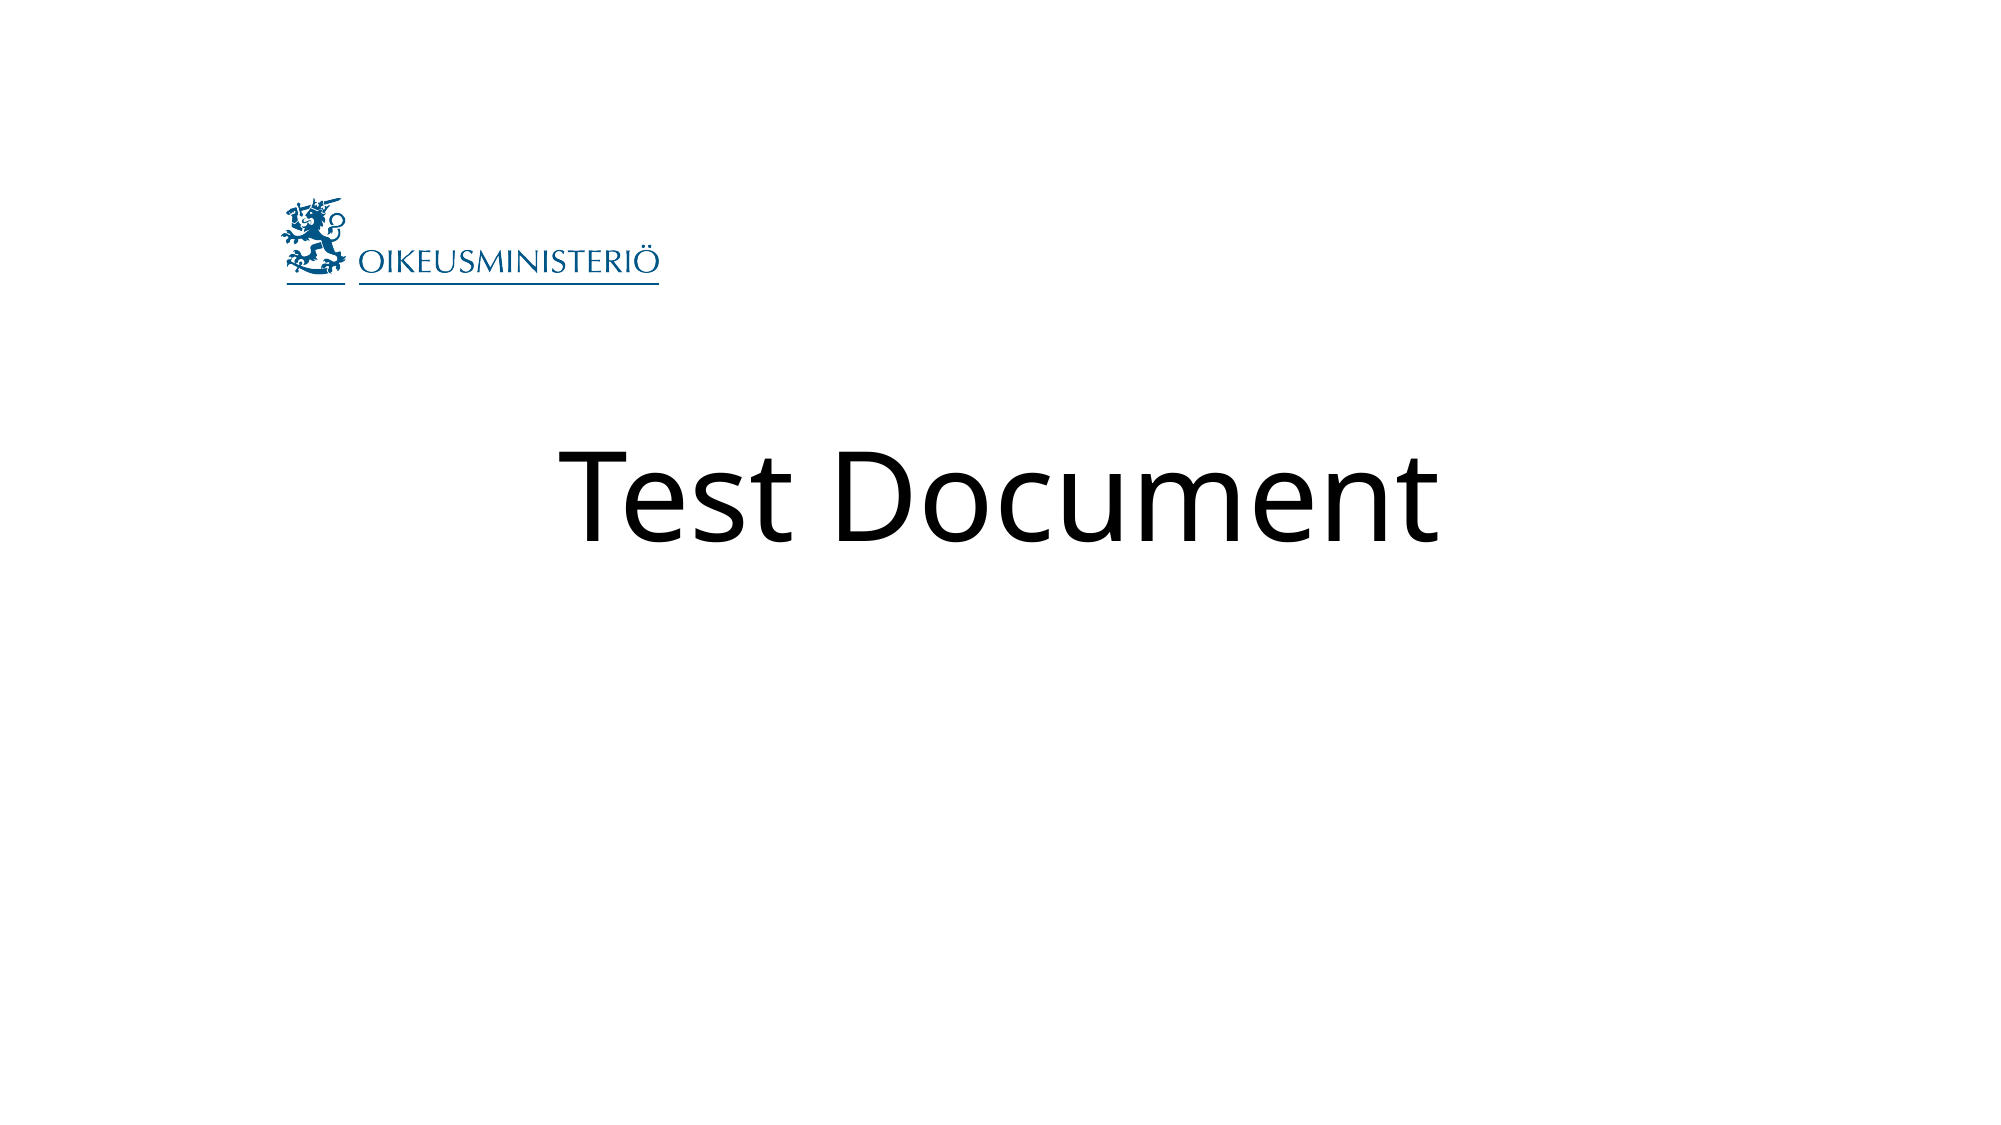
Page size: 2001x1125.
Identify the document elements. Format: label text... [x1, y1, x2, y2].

title Test Document [249, 184, 1750, 576]
picture [281, 198, 659, 285]
